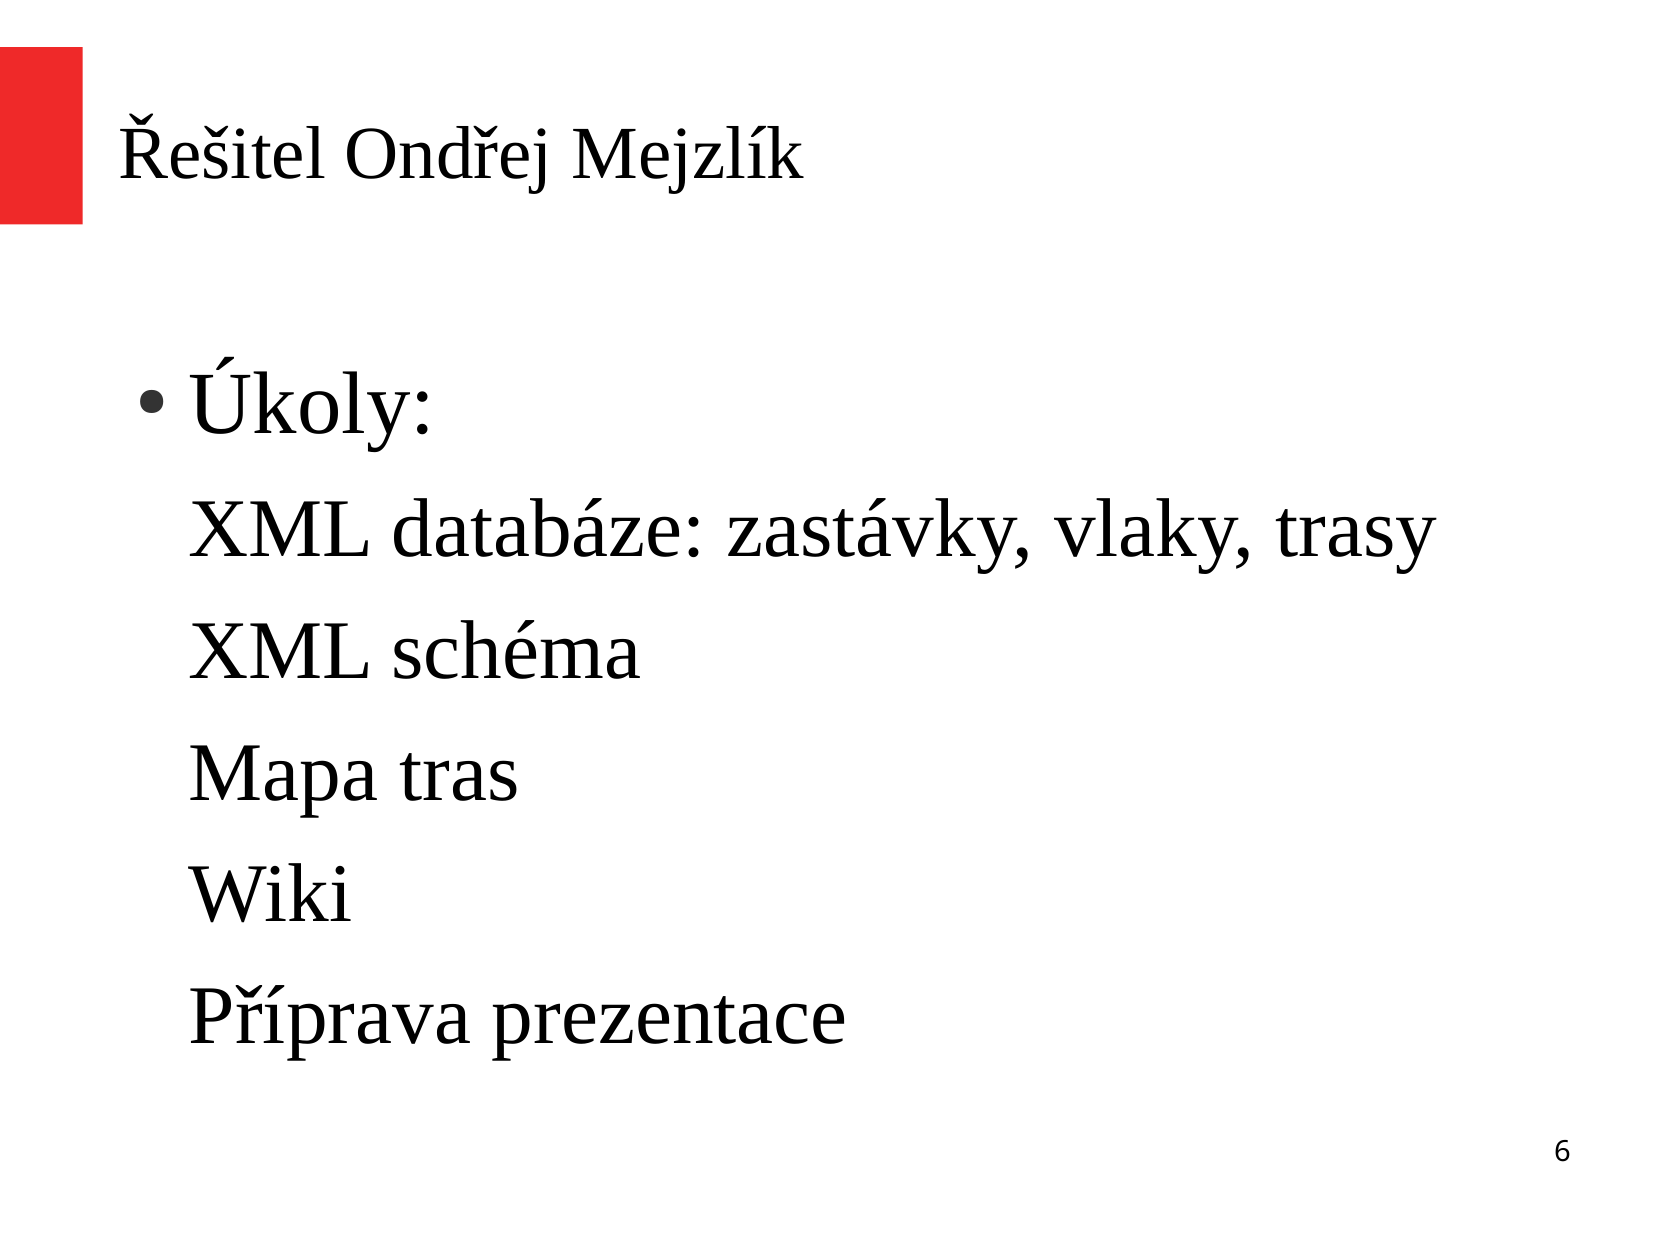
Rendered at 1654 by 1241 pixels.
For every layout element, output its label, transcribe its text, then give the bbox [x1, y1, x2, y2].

list Úkoly: XML databáze: zastávky, vlaky, trasy XML schéma Mapa tras Wiki Příprava prezentace [118, 354, 1536, 1074]
title Řešitel Ondřej Mejzlík [118, 49, 1571, 257]
